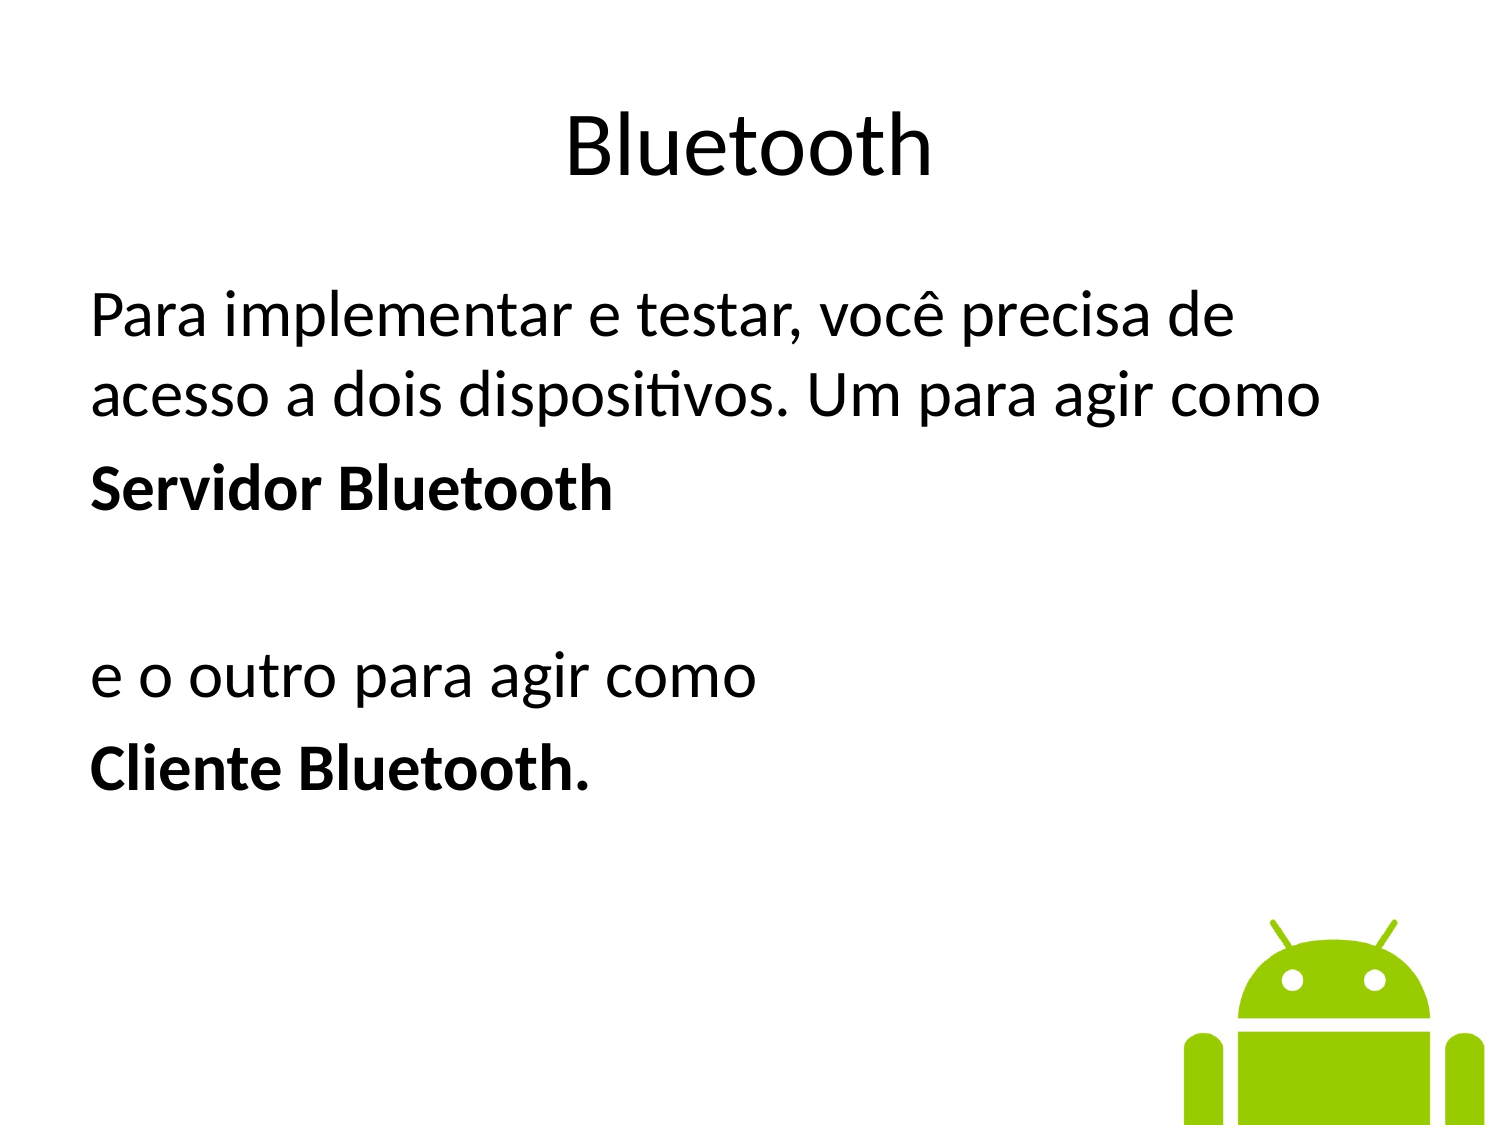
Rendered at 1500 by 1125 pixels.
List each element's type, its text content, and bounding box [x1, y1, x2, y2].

title Bluetooth [75, 45, 1425, 233]
list Para implementar e testar, você precisa de acesso a dois dispositivos. Um para agir como Servidor Bluetooth e o outro para agir como Cliente Bluetooth. [75, 262, 1425, 1005]
picture [1163, 919, 1500, 1125]
